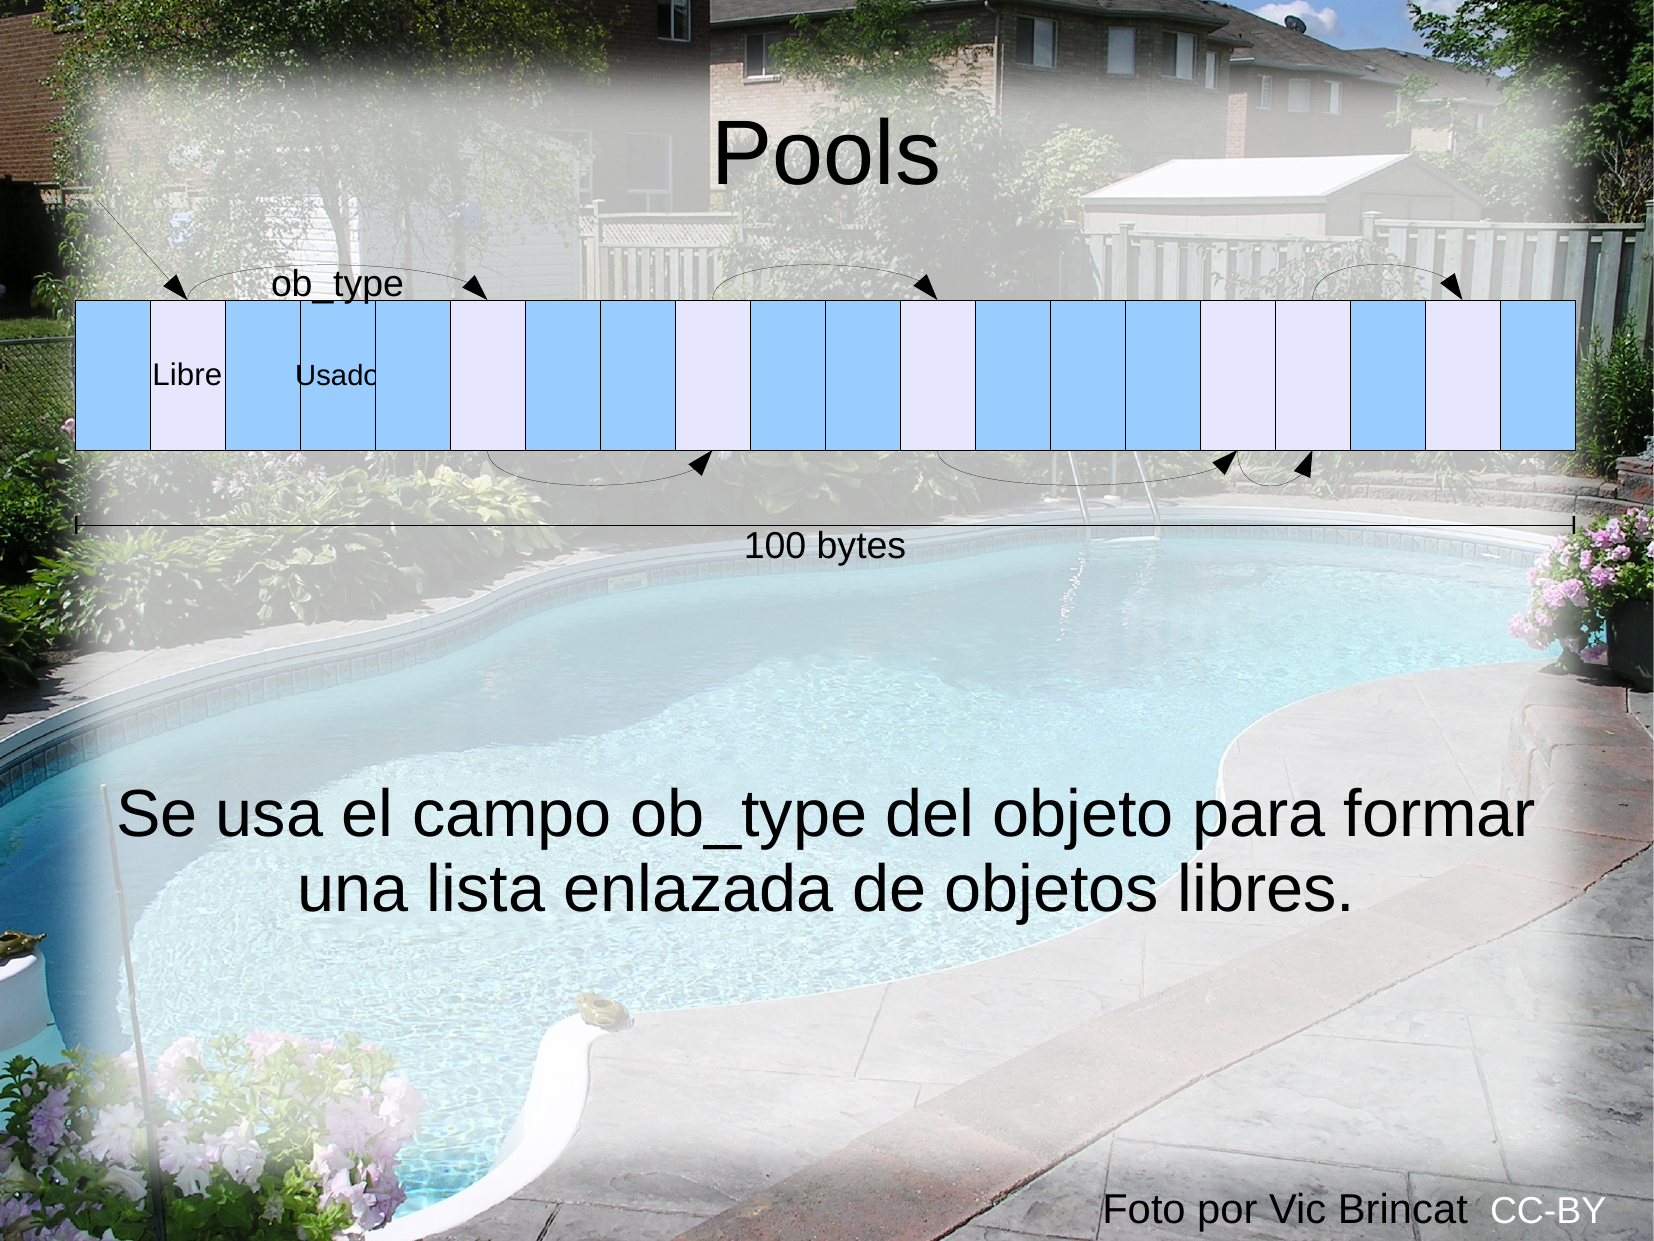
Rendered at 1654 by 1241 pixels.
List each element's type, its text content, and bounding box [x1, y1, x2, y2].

text_box Usado [300, 300, 375, 451]
text_box Libre [150, 300, 225, 451]
subtitle Se usa el campo ob_type del objeto para formar una lista enlazada de objetos libres. [82, 600, 1571, 1102]
text_box Foto por Vic Brincat CC-BY [1087, 1178, 1644, 1241]
text_box [225, 300, 300, 451]
text_box [75, 300, 150, 451]
picture [0, 0, 1654, 1241]
title Pools [82, 49, 1571, 257]
text_box [375, 300, 1576, 451]
